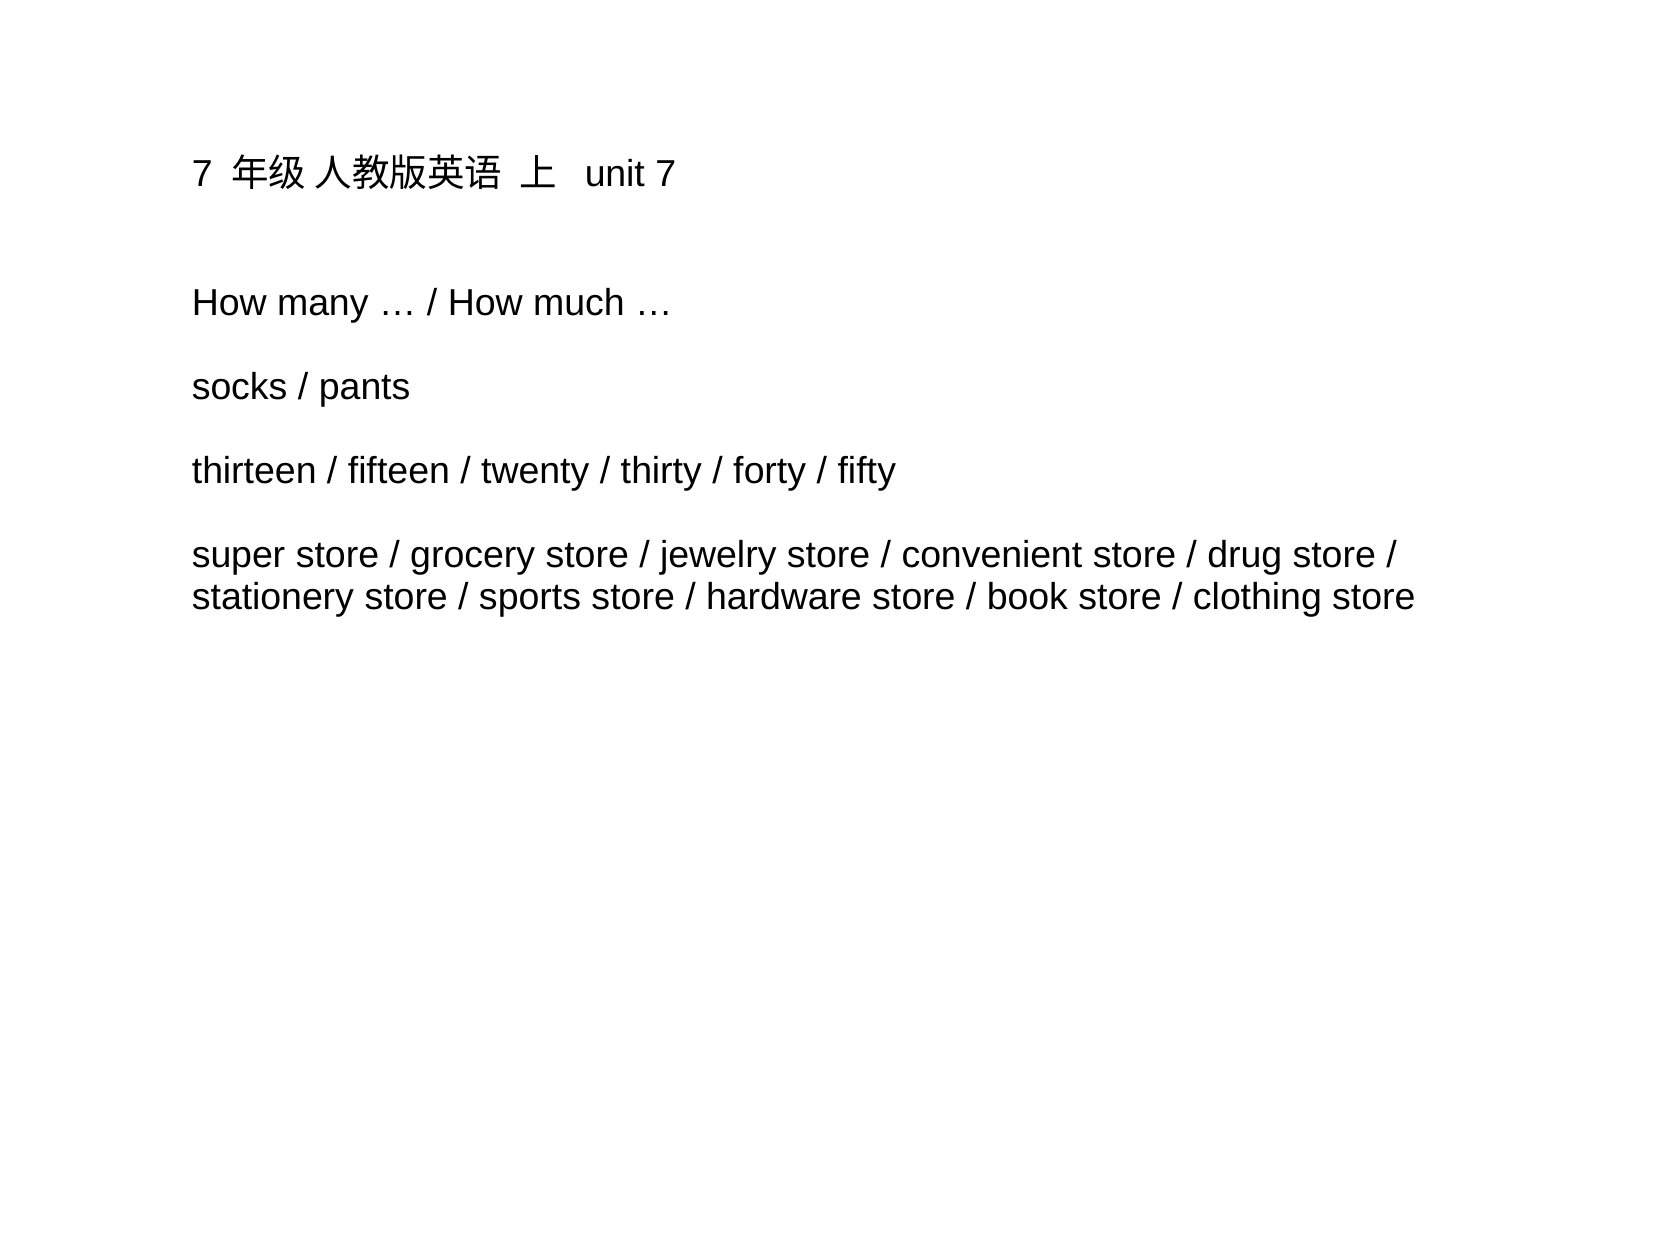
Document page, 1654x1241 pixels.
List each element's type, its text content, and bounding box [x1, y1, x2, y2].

text_box 7 年级 人教版英语 上 unit 7 How many … / How much … socks / pants thirteen / fifteen / twenty / thirty / forty / fifty super store / grocery store / jewelry store / convenient store / drug store / stationery store / sports store / hardware store / book store / clothing store [177, 135, 1477, 1034]
